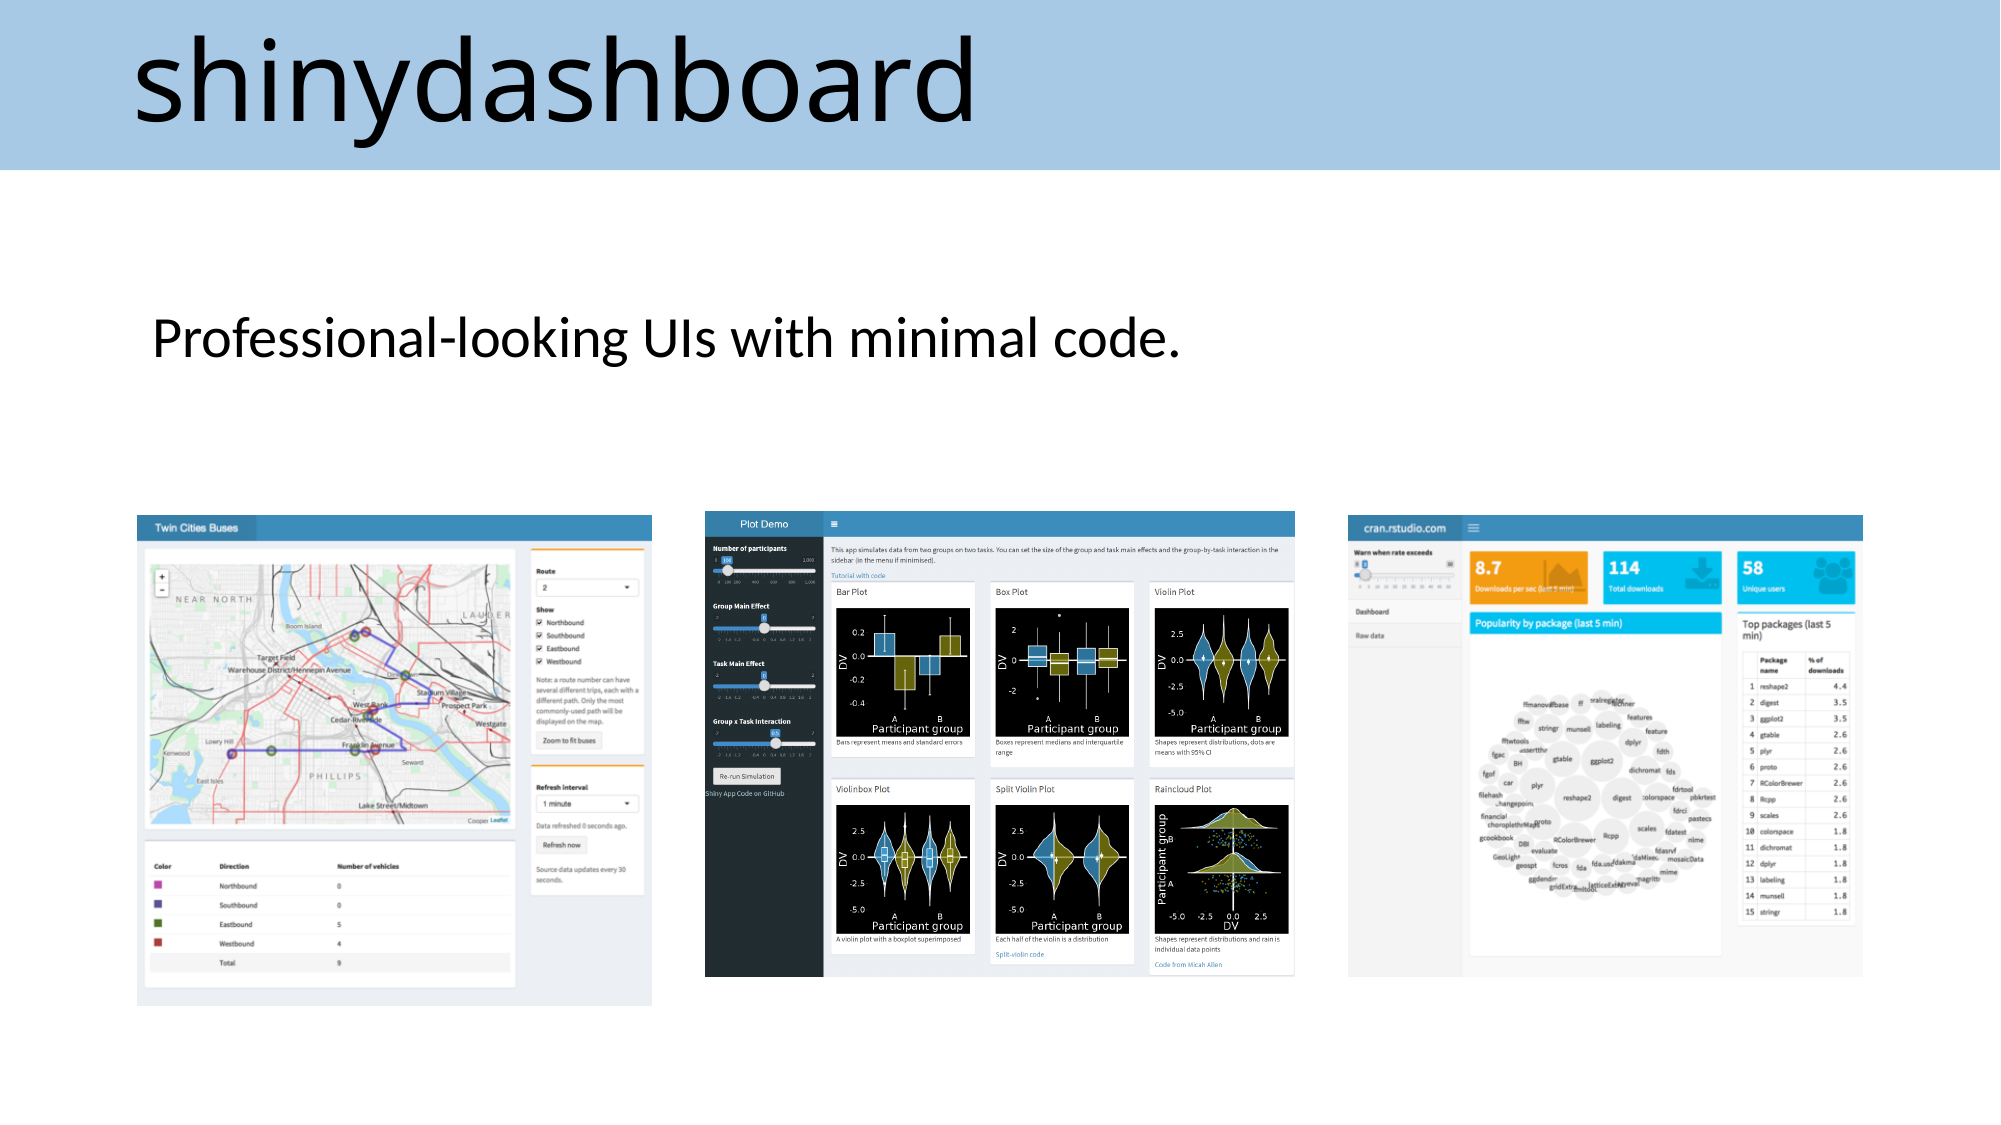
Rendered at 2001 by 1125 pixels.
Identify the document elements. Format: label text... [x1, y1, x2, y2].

list Professional-looking UIs with minimal code. [137, 299, 1863, 387]
picture [137, 515, 652, 1006]
title shinydashboard [0, 0, 2000, 171]
picture [1348, 515, 1863, 977]
picture [705, 511, 1295, 977]
